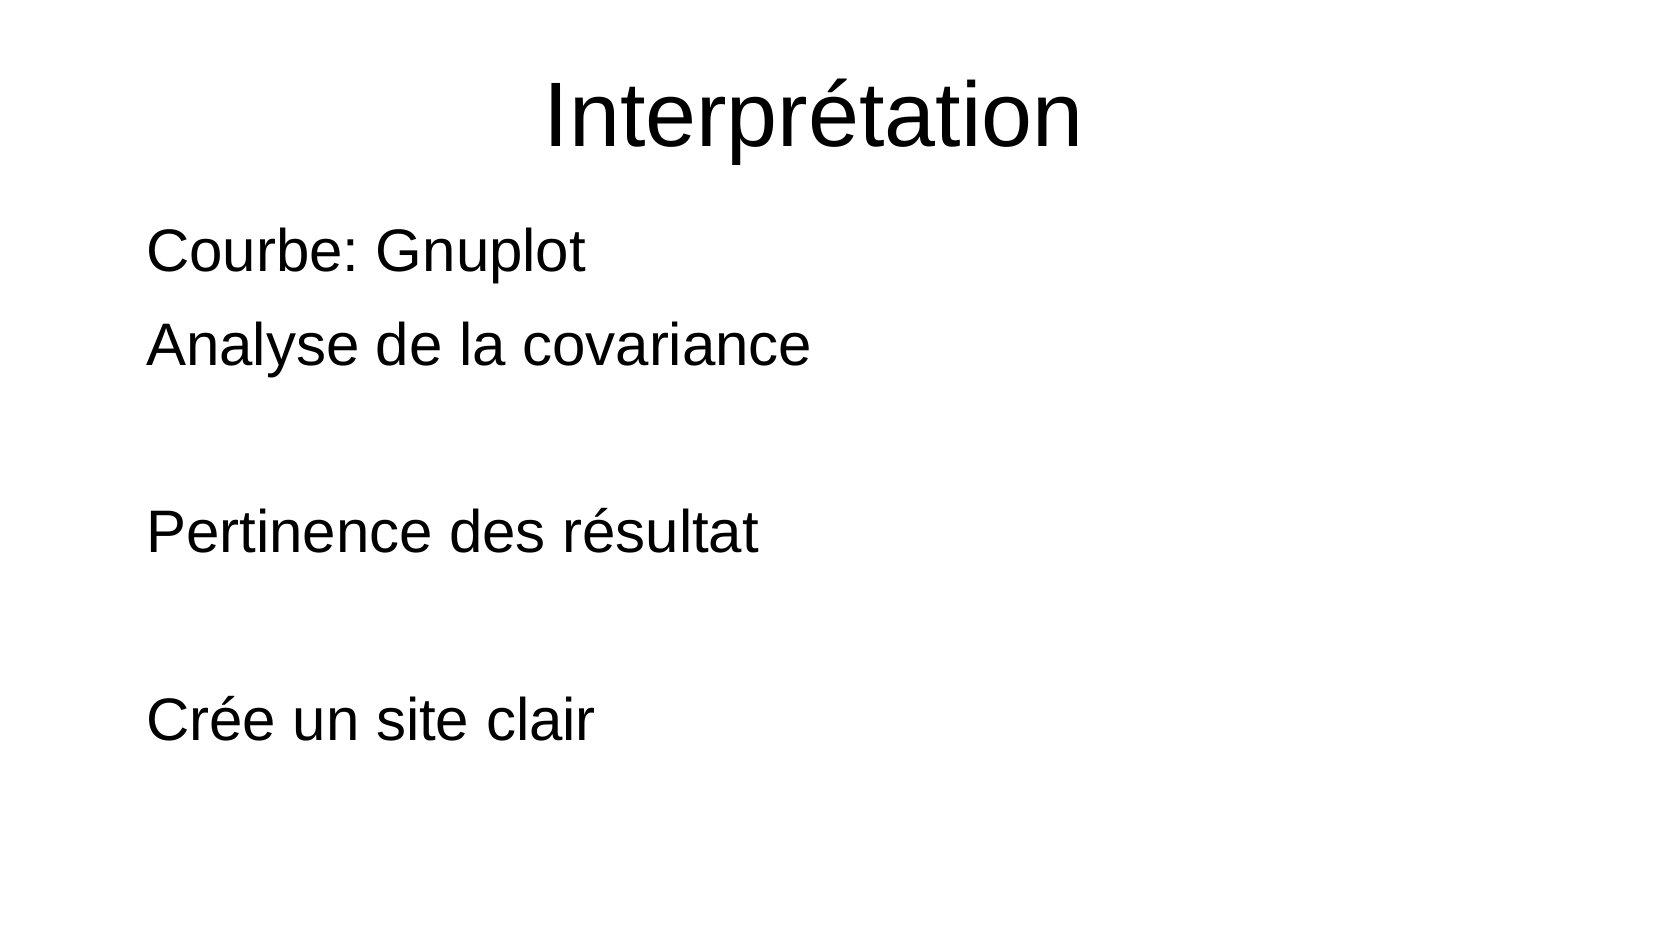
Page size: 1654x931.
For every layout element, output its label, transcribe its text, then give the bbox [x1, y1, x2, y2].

title Interprétation [82, 37, 1571, 193]
list Courbe: Gnuplot Analyse de la covariance Pertinence des résultat Crée un site clair [82, 217, 1571, 758]
